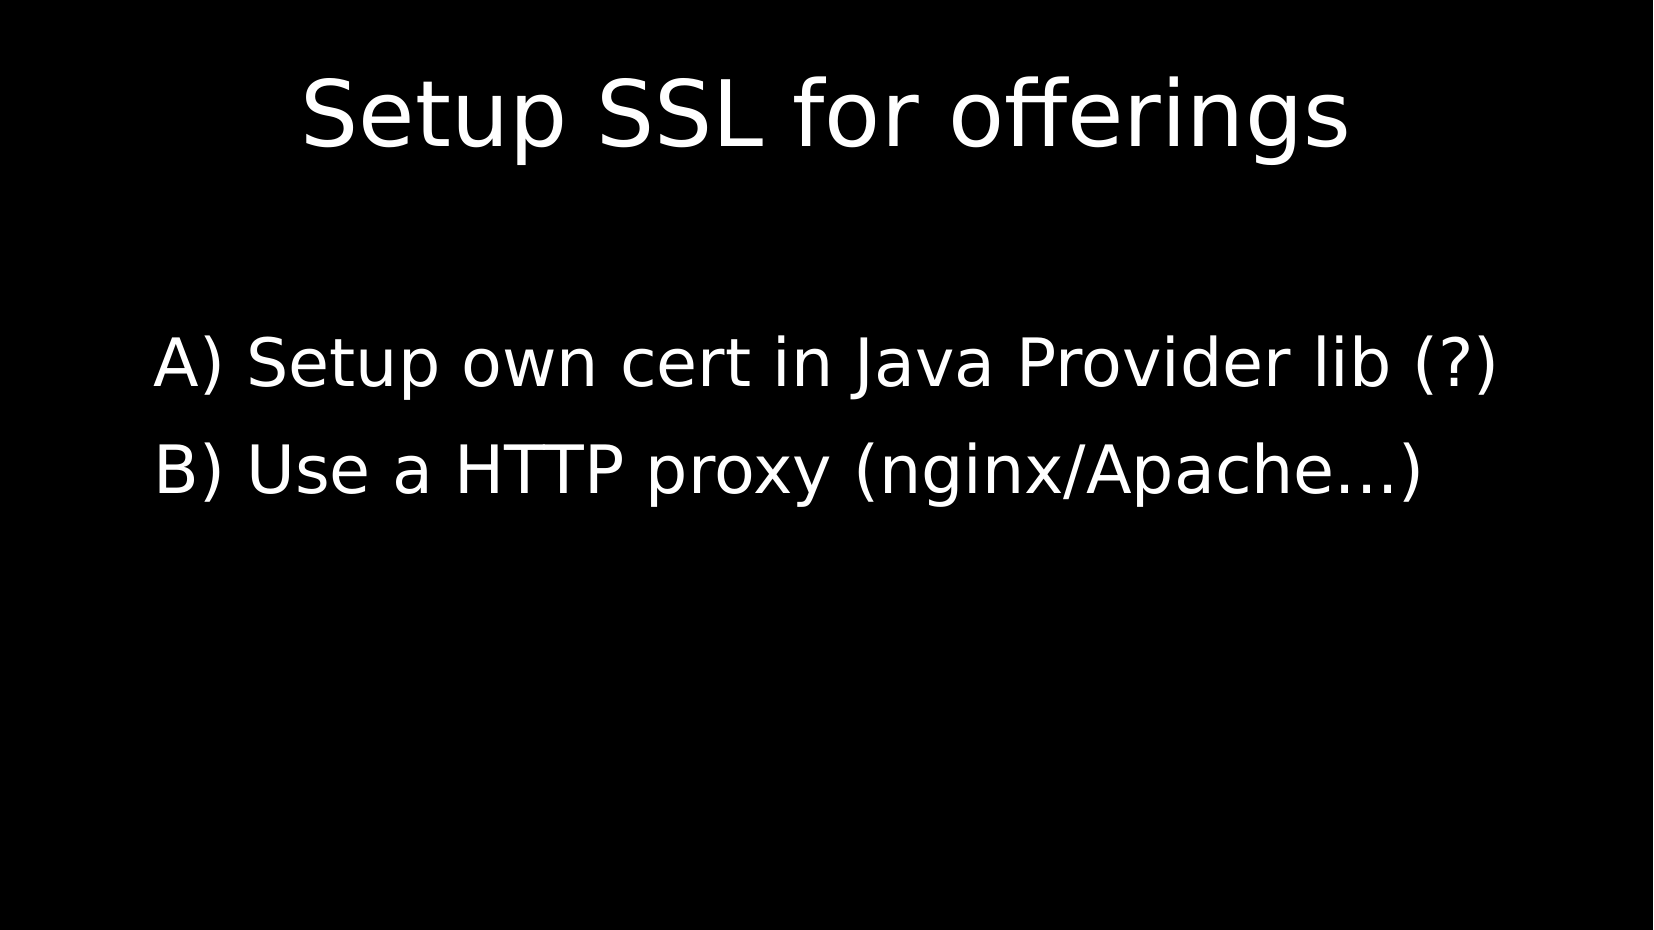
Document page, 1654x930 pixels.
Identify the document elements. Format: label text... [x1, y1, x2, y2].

list A) Setup own cert in Java Provider lib (?) B) Use a HTTP proxy (nginx/Apache...) [82, 217, 1571, 757]
title Setup SSL for offerings [82, 37, 1571, 193]
